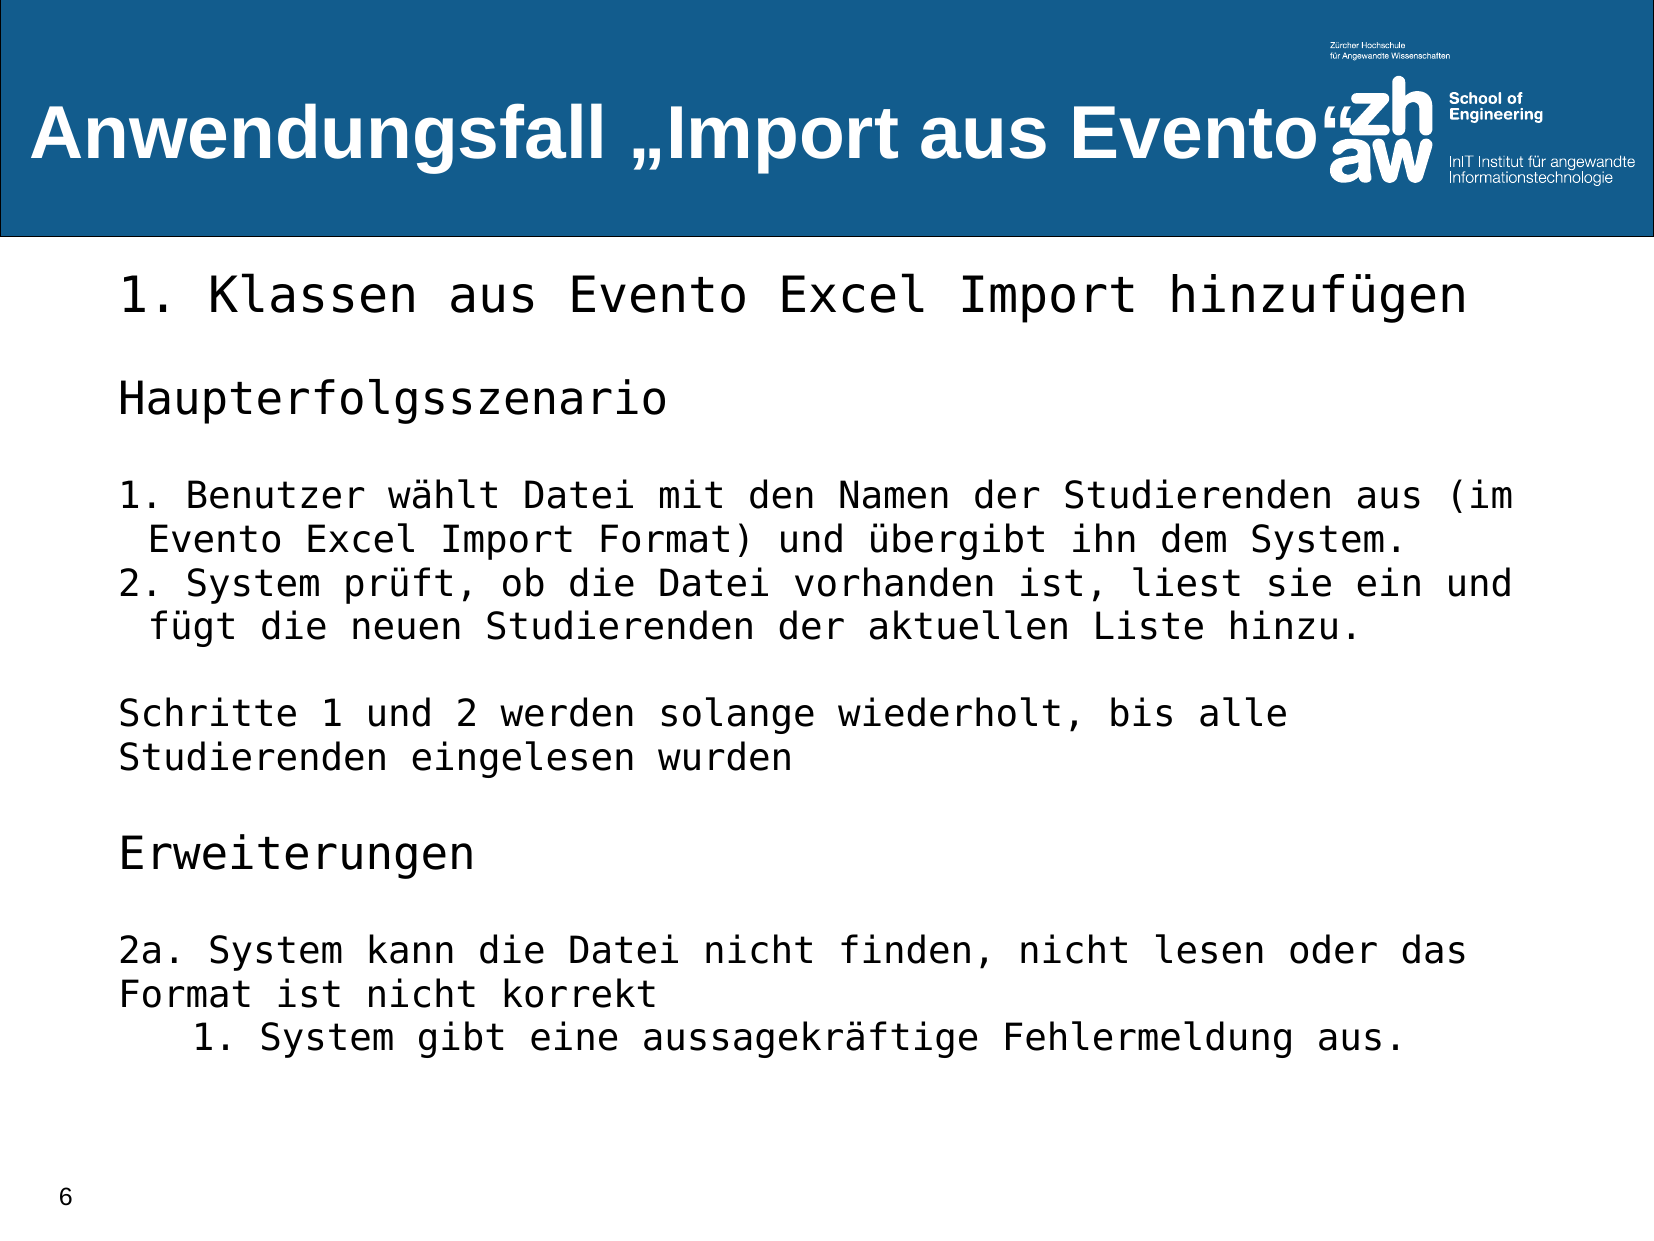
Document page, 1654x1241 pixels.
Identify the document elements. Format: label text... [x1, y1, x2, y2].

title Anwendungsfall „Import aus Evento“ [29, 29, 1442, 237]
text_box 1. Klassen aus Evento Excel Import hinzufügen Haupterfolgsszenario 1. Benutzer wählt Datei mit den Namen der Studierenden aus (im Evento Excel Import Format) und übergibt ihn dem System. 2. System prüft, ob die Datei vorhanden ist, liest sie ein und fügt die neuen Studierenden der aktuellen Liste hinzu. Schritte 1 und 2 werden solange wiederholt, bis alle Studierenden eingelesen wurden Erweiterungen 2a. System kann die Datei nicht finden, nicht lesen oder das Format ist nicht korrekt 1. System gibt eine aussagekräftige Fehlermeldung aus. [118, 265, 1536, 1060]
